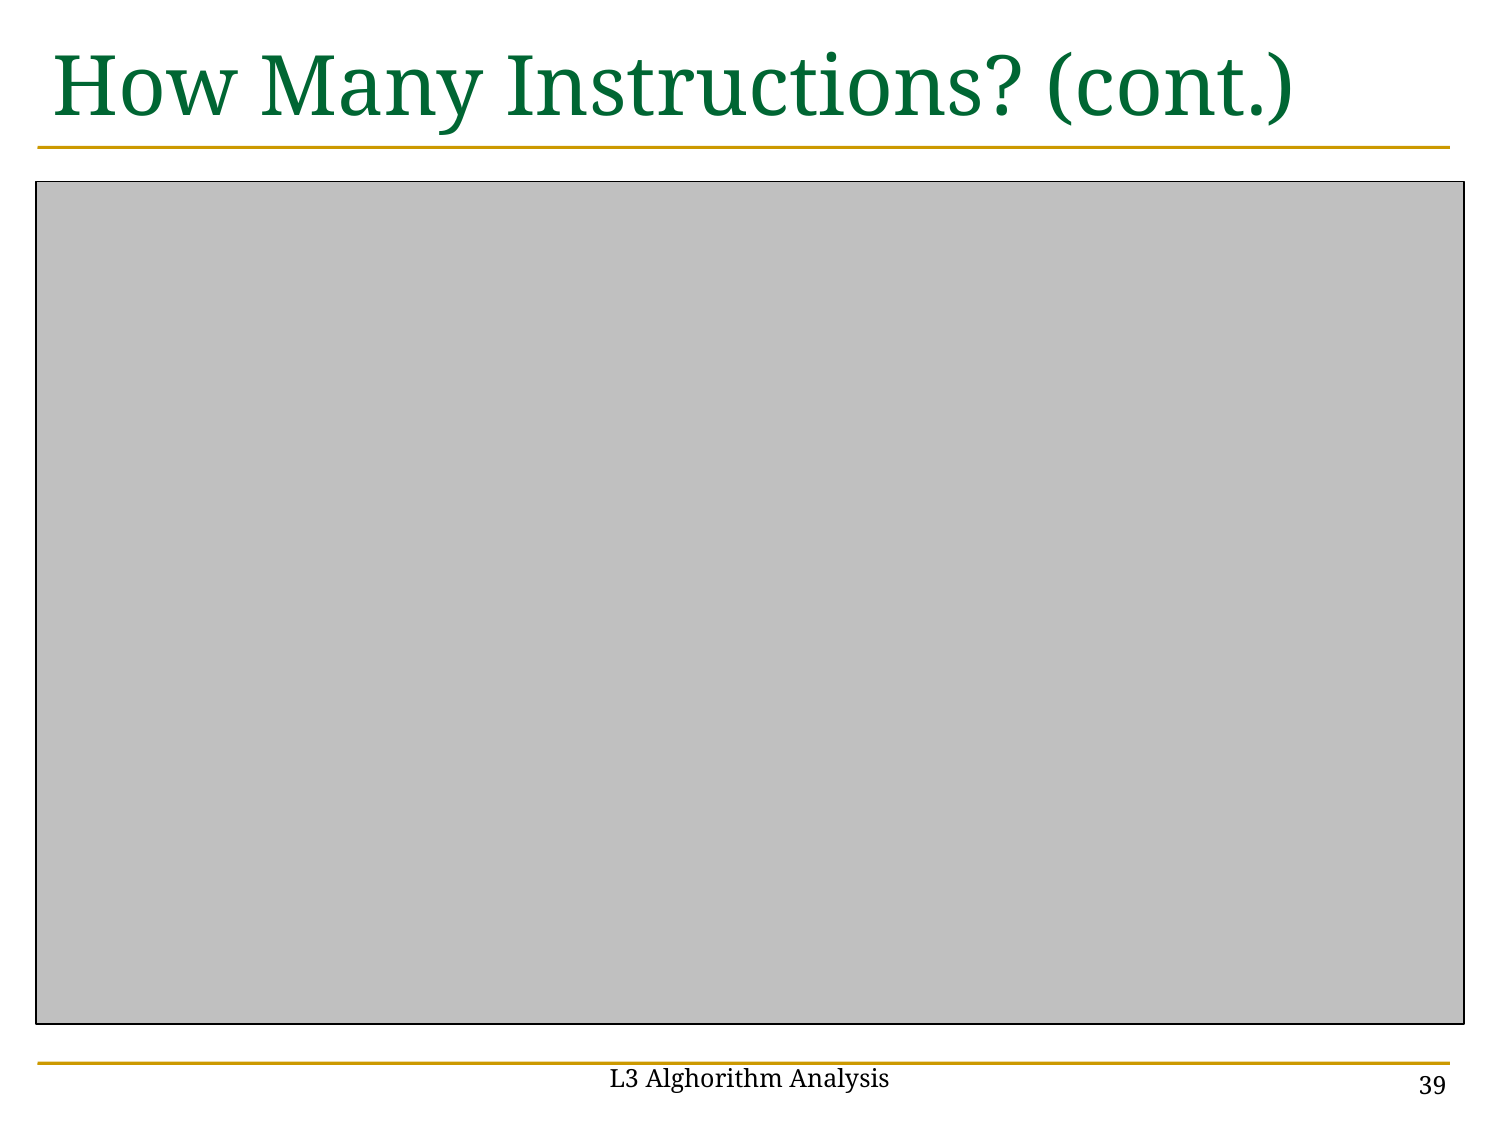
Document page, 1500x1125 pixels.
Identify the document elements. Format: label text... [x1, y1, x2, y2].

slide_number <number> [1111, 1036, 1462, 1112]
footer L3 Alghorithm Analysis [512, 1025, 988, 1100]
text_box [36, 181, 1464, 1024]
title How Many Instructions? (cont.) [37, 24, 1450, 181]
